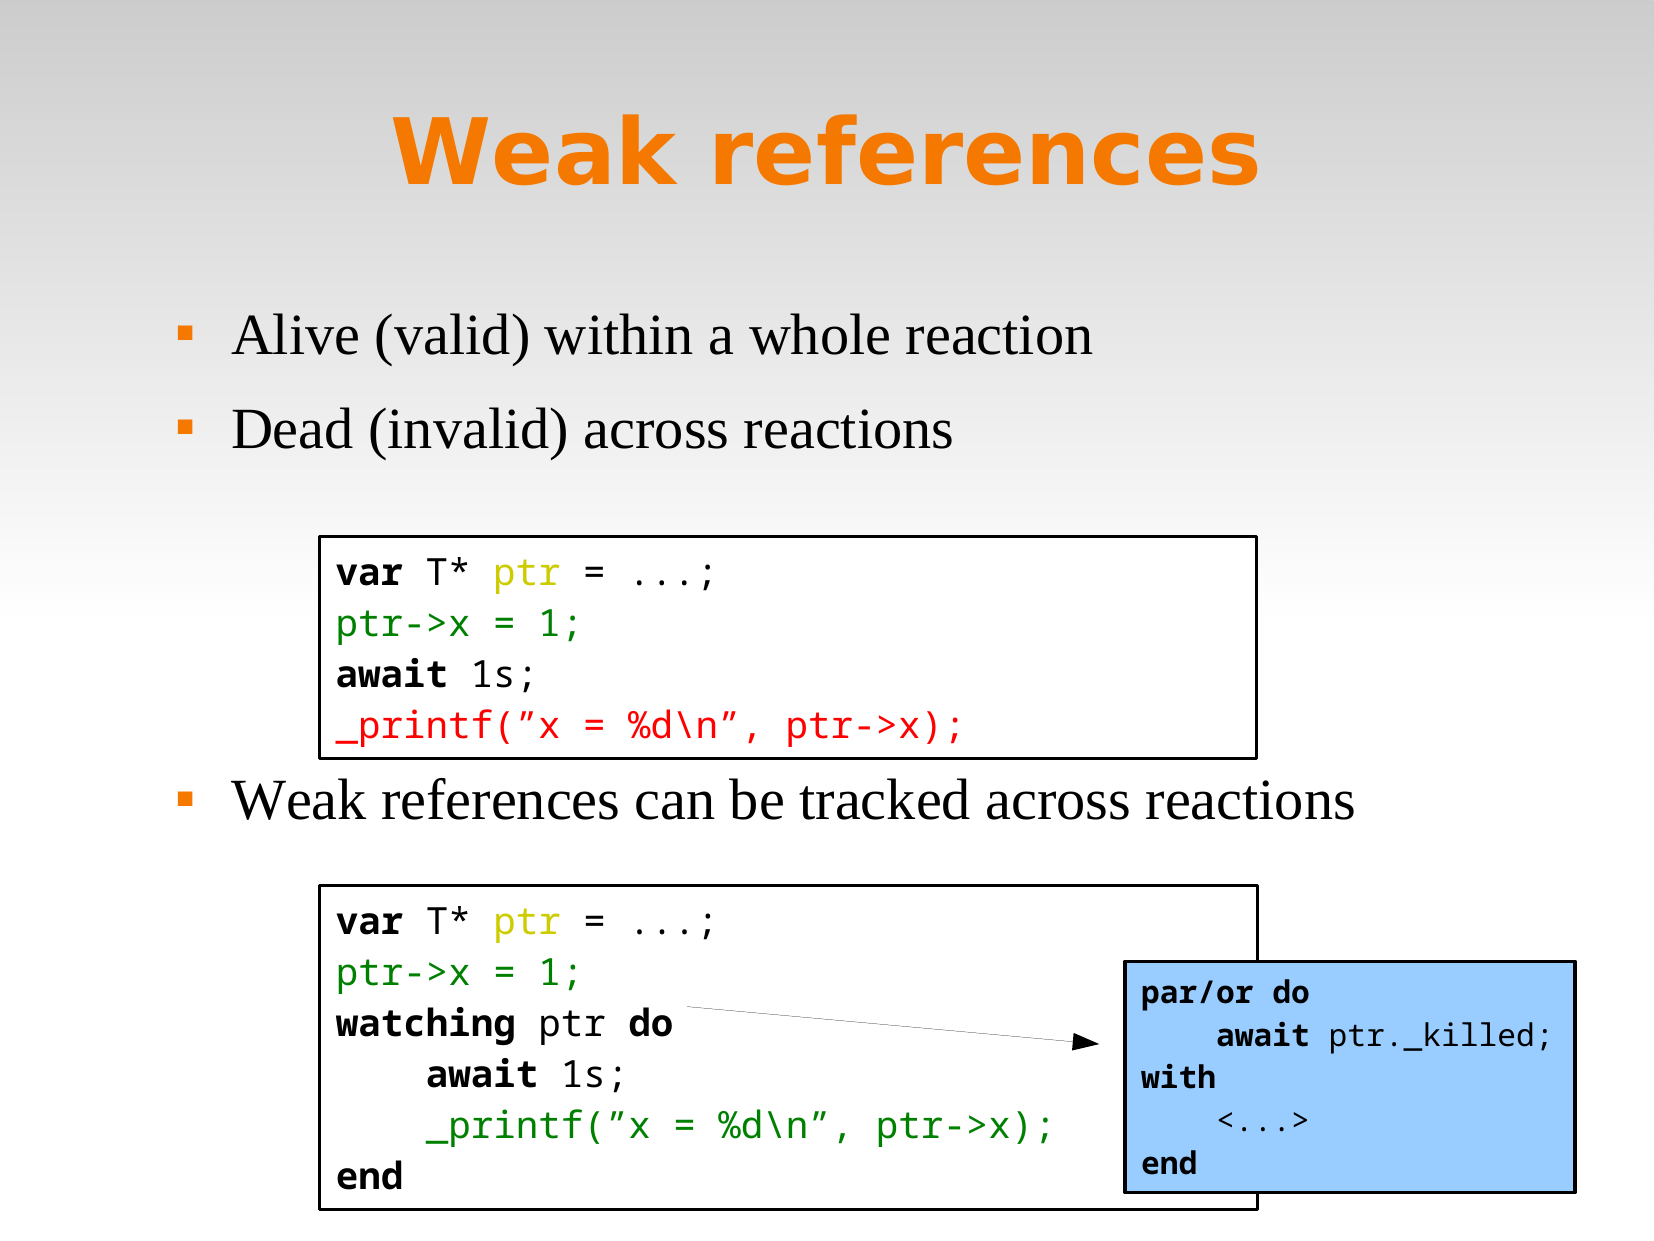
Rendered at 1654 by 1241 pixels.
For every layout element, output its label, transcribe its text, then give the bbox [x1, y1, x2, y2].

text_box par/or do await ptr._killed; with <...> end [1125, 961, 1576, 1165]
text_box var T* ptr = ...; ptr->x = 1; watching ptr do await 1s; _printf(”x = %d\n”, ptr->x); end [319, 885, 1258, 1170]
title Weak references [82, 49, 1571, 257]
list Alive (valid) within a whole reaction Dead (invalid) across reactions Weak references can be tracked across reactions [89, 302, 1463, 1121]
text_box var T* ptr = ...; ptr->x = 1; await 1s; _printf(”x = %d\n”, ptr->x); [319, 536, 1257, 732]
